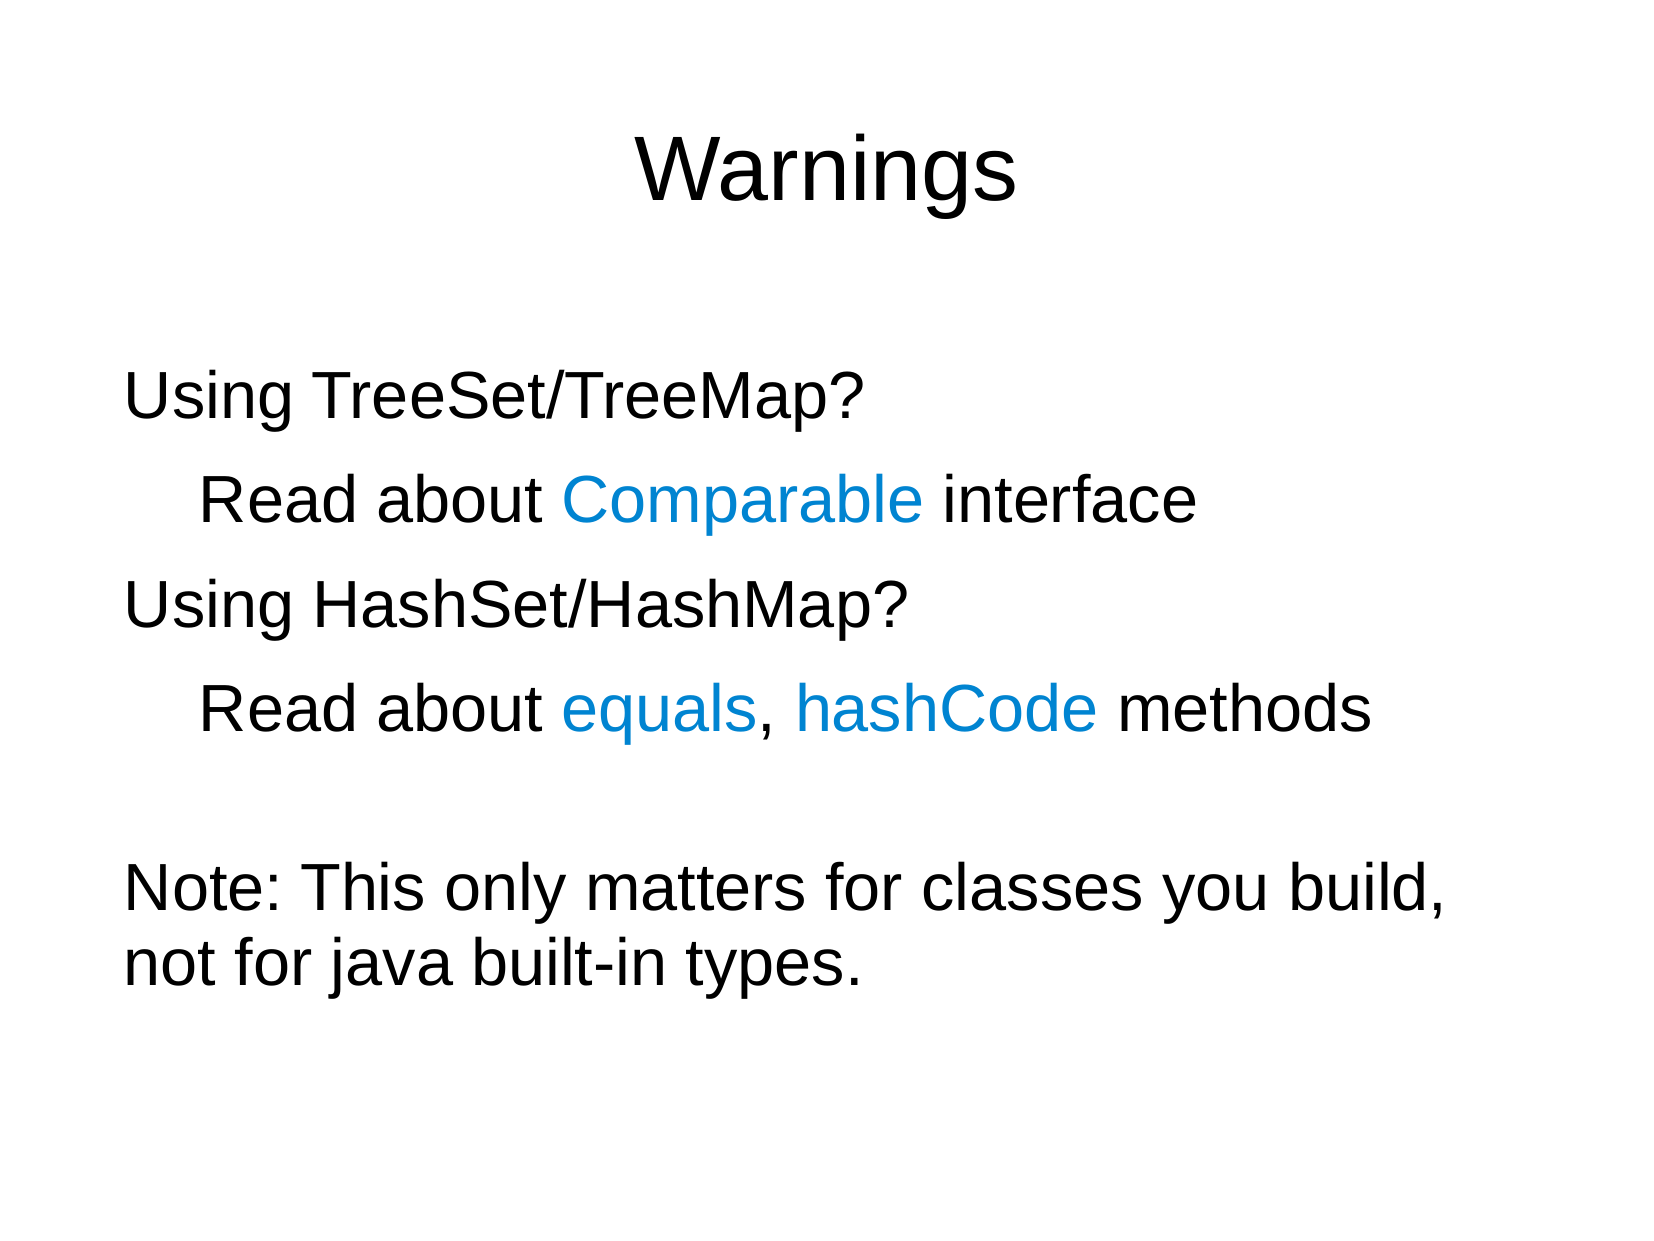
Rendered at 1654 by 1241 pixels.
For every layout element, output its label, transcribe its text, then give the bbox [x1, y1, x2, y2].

list Using TreeSet/TreeMap? Read about Comparable interface Using HashSet/HashMap? Read about equals, hashCode methods Note: This only matters for classes you build, not for java built-in types. [123, 358, 1530, 1103]
title Warnings [123, 110, 1530, 317]
